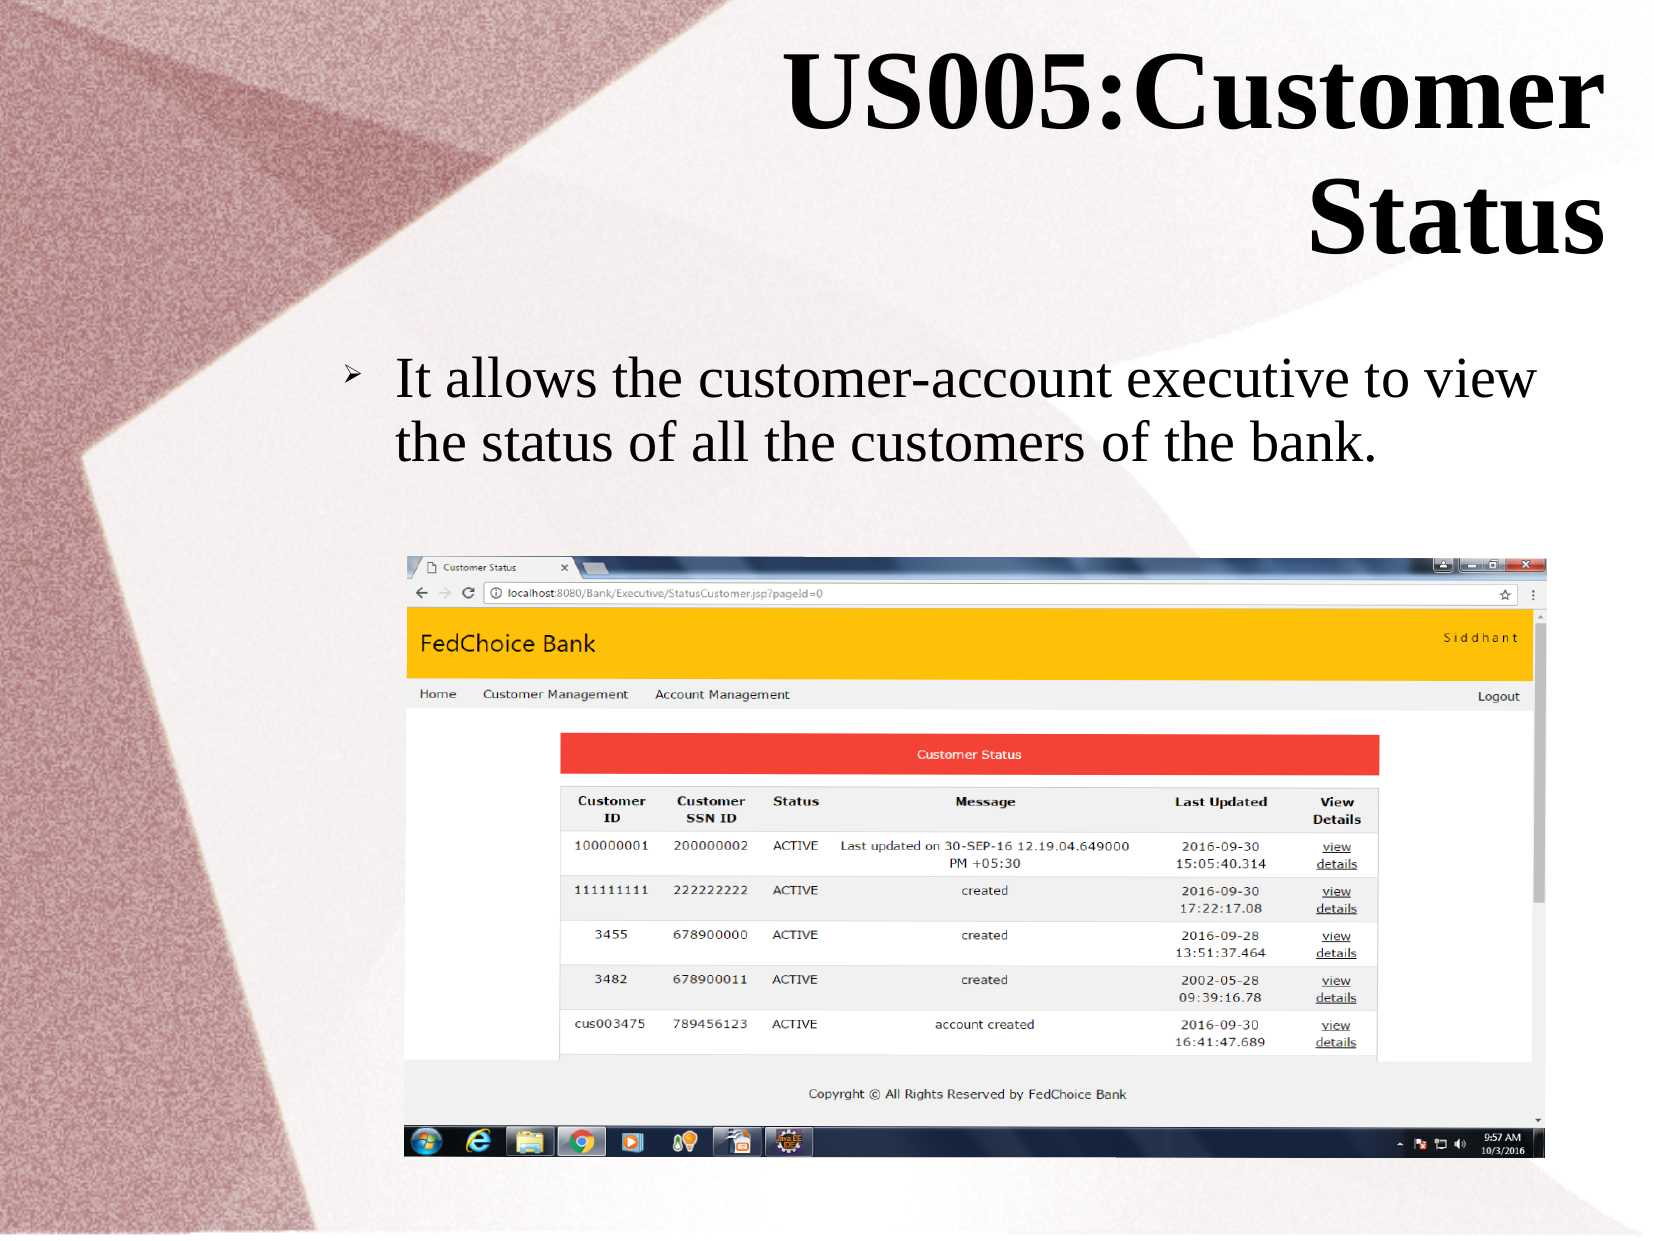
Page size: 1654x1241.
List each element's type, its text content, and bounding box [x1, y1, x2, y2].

title US005:Customer Status [596, 28, 1607, 278]
list It allows the customer-account executive to view the status of all the customers of the bank. [324, 290, 1601, 916]
picture [0, 0, 1654, 1241]
